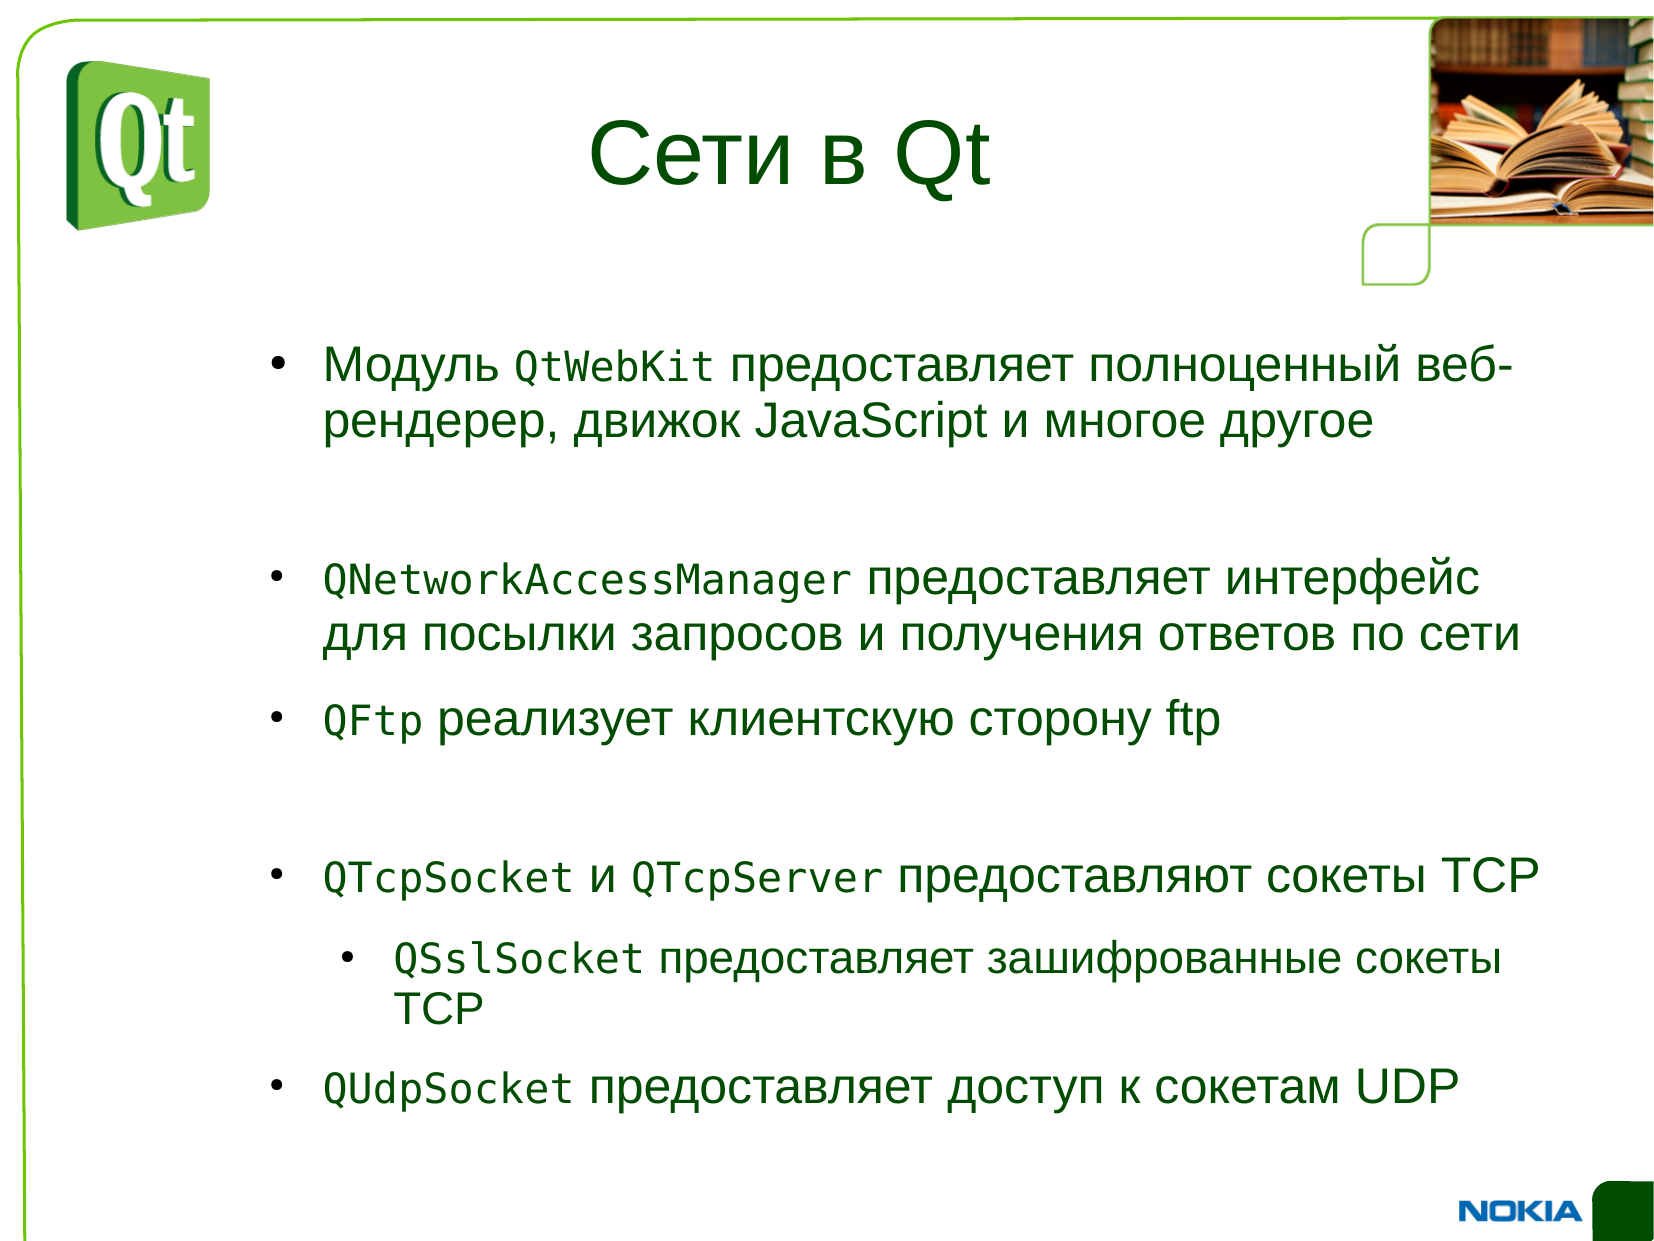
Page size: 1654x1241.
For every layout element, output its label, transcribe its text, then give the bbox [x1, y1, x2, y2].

picture [1338, 5, 1654, 306]
list Модуль QtWebKit предоставляет полноценный веб-рендерер, движок JavaScript и многое другое QNetworkAccessManager предоставляет интерфейс для посылки запросов и получения ответов по сети QFtp реализует клиентскую сторону ftp QTcpSocket и QTcpServer предоставляют сокеты TCP QSslSocket предоставляет зашифрованные сокеты TCP QUdpSocket предоставляет доступ к сокетам UDP [251, 336, 1571, 1115]
title Сети в Qt [251, 56, 1327, 250]
picture [1459, 1200, 1583, 1222]
picture [66, 61, 210, 231]
